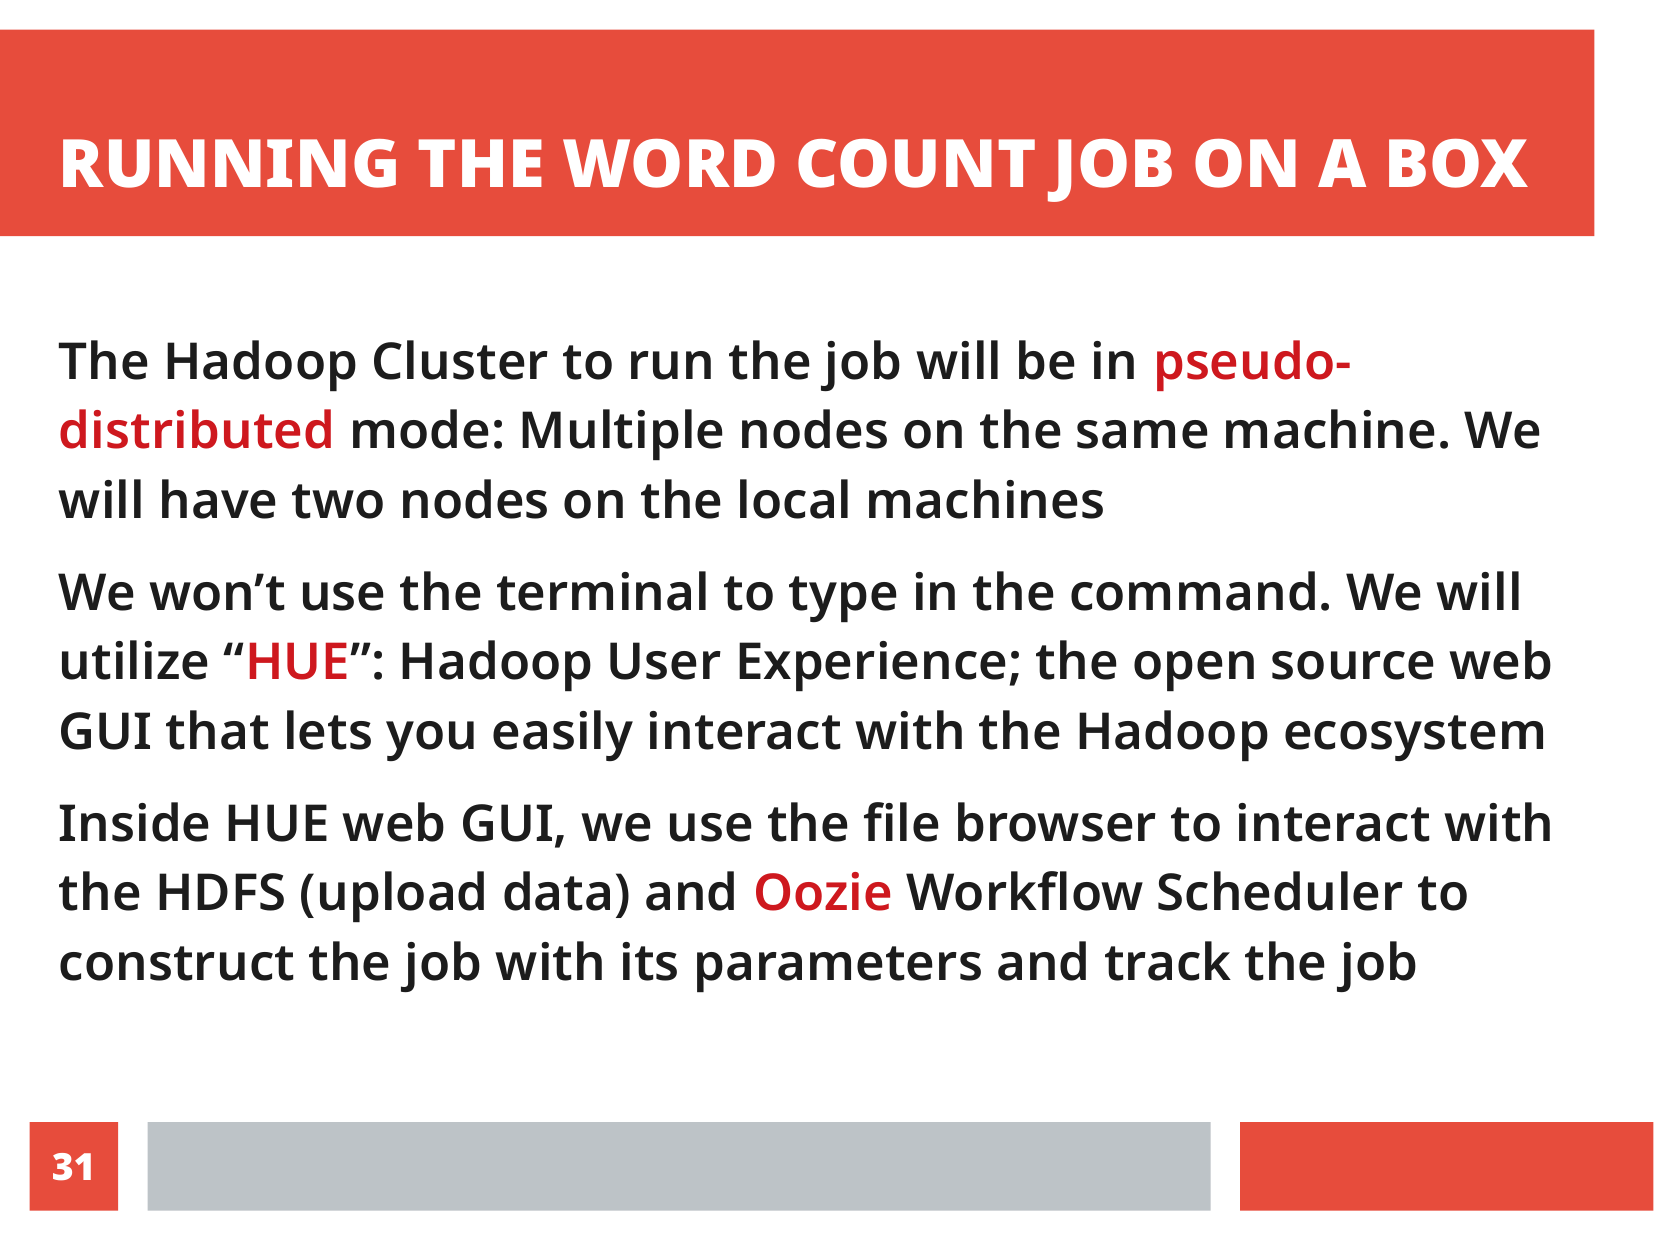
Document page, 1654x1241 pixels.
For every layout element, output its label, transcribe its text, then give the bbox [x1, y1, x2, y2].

title RUNNING THE WORD COUNT JOB ON A BOX [59, 59, 1595, 207]
list The Hadoop Cluster to run the job will be in pseudo-distributed mode: Multiple nodes on the same machine. We will have two nodes on the local machines We won’t use the terminal to type in the command. We will utilize “HUE”: Hadoop User Experience; the open source web GUI that lets you easily interact with the Hadoop ecosystem Inside HUE web GUI, we use the file browser to interact with the HDFS (upload data) and Oozie Workflow Scheduler to construct the job with its parameters and track the job [59, 324, 1565, 1093]
